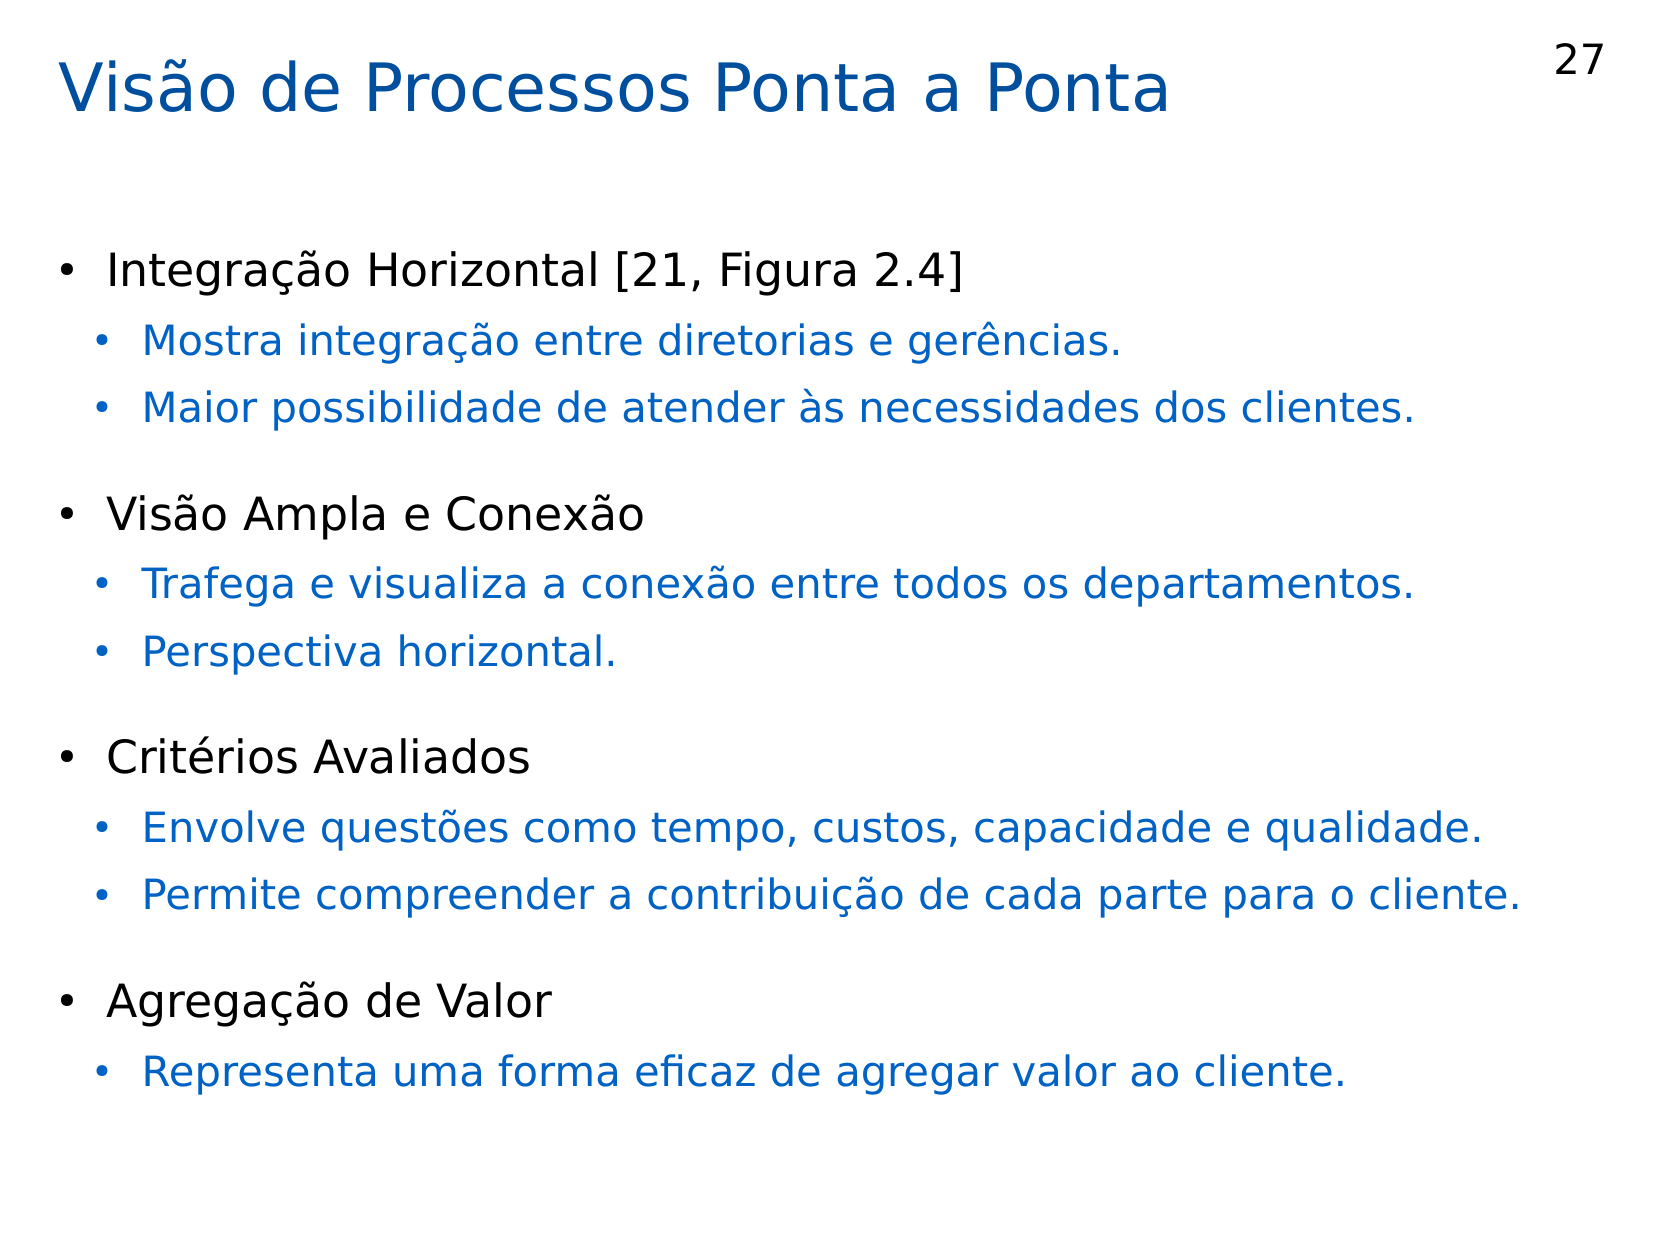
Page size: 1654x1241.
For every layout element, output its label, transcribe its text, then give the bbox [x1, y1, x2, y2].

title Visão de Processos Ponta a Ponta [59, 29, 1506, 148]
list Integração Horizontal [21, Figura 2.4] Mostra integração entre diretorias e gerências. Maior possibilidade de atender às necessidades dos clientes. Visão Ampla e Conexão Trafega e visualiza a conexão entre todos os departamentos. Perspectiva horizontal. Critérios Avaliados Envolve questões como tempo, custos, capacidade e qualidade. Permite compreender a contribuição de cada parte para o cliente. Agregação de Valor Representa uma forma eficaz de agregar valor ao cliente. [59, 236, 1595, 1211]
